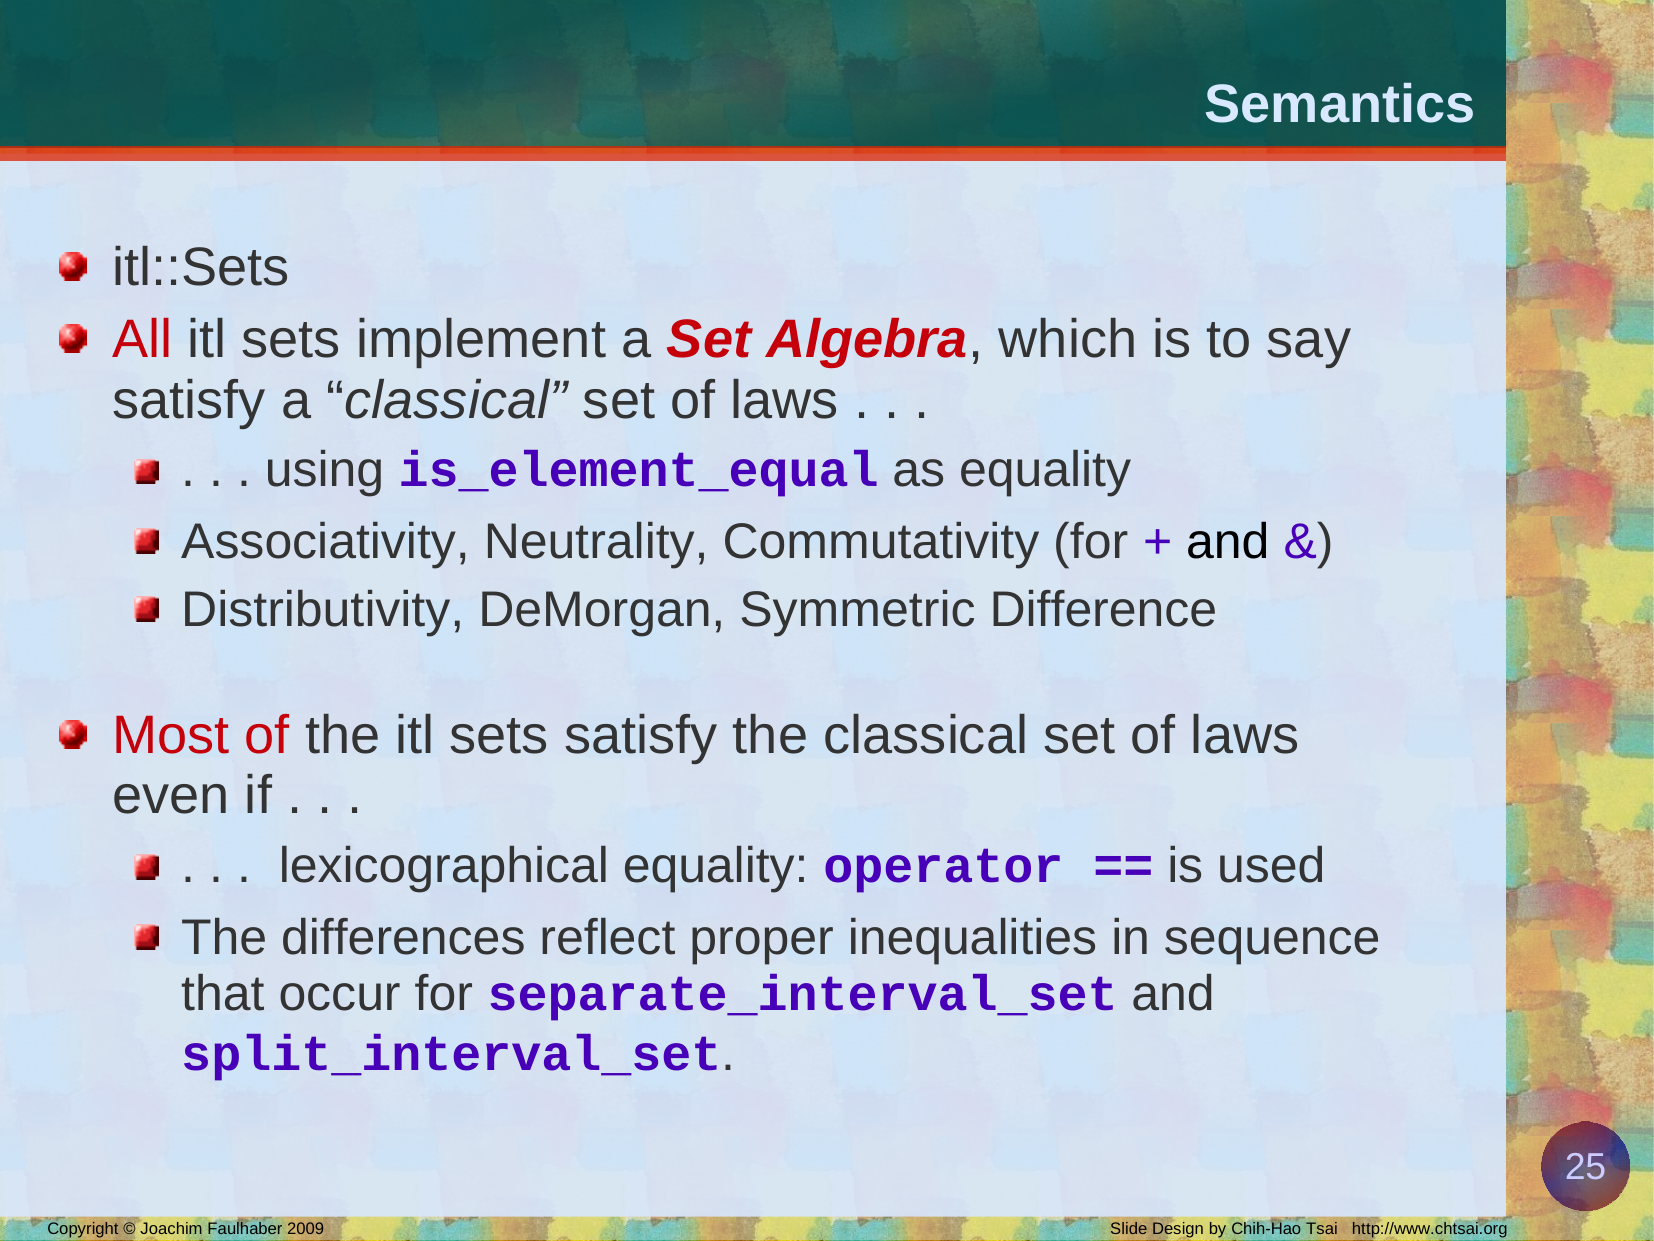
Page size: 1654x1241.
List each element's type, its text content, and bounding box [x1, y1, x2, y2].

title Semantics [29, 59, 1477, 148]
list itl::Sets All itl sets implement a Set Algebra, which is to say satisfy a “classical” set of laws . . . . . . using is_element_equal as equality Associativity, Neutrality, Commutativity (for + and &) Distributivity, DeMorgan, Symmetric Difference Most of the itl sets satisfy the classical set of laws even if . . . . . . lexicographical equality: operator == is used The differences reflect proper inequalities in sequence that occur for separate_interval_set and split_interval_set. [59, 236, 1418, 1182]
